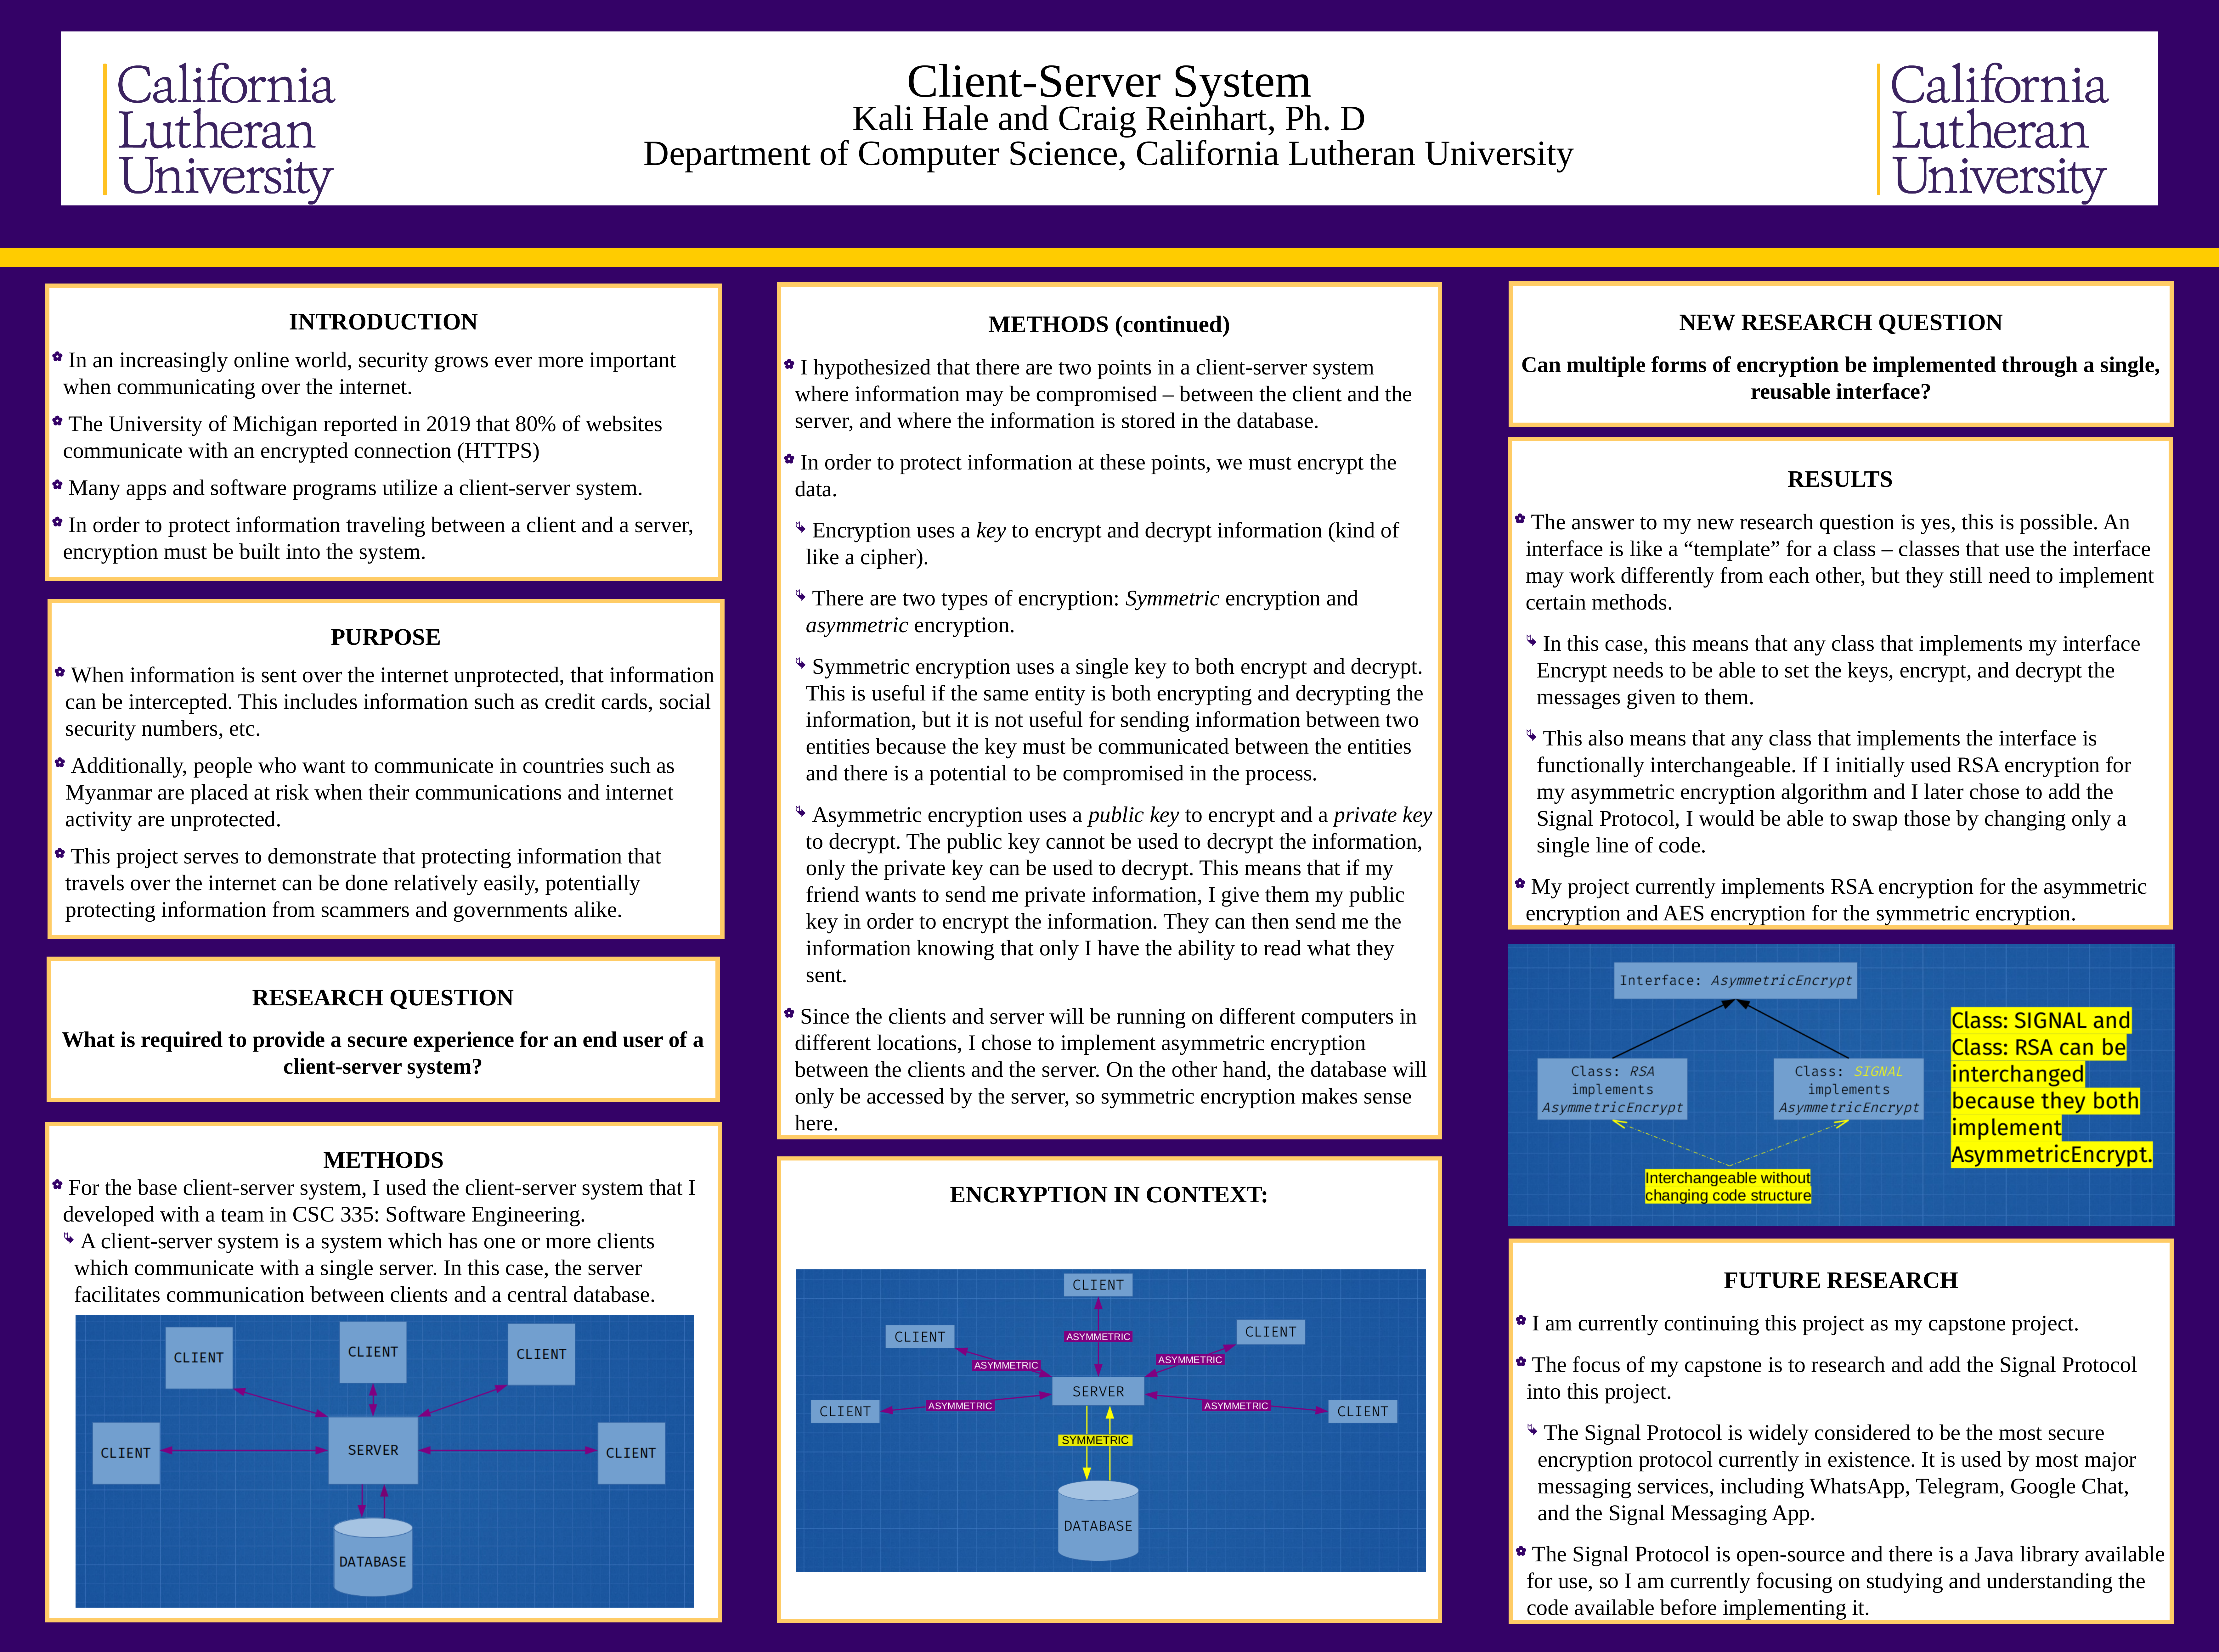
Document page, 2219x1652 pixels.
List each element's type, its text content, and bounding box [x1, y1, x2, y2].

picture [1508, 944, 2175, 1227]
text_box PURPOSE When information is sent over the internet unprotected, that information can be intercepted. This includes information such as credit cards, social security numbers, etc. Additionally, people who want to communicate in countries such as Myanmar are placed at risk when their communications and internet activity are unprotected. This project serves to demonstrate that protecting information that travels over the internet can be done relatively easily, potentially protecting information from scammers and governments alike. [49, 601, 723, 937]
text_box METHODS For the base client-server system, I used the client-server system that I developed with a team in CSC 335: Software Engineering. A client-server system is a system which has one or more clients which communicate with a single server. In this case, the server facilitates communication between clients and a central database. [47, 1124, 720, 1620]
text_box METHODS (continued) I hypothesized that there are two points in a client-server system where information may be compromised – between the client and the server, and where the information is stored in the database. In order to protect information at these points, we must encrypt the data. Encryption uses a key to encrypt and decrypt information (kind of like a cipher). There are two types of encryption: Symmetric encryption and asymmetric encryption. Symmetric encryption uses a single key to both encrypt and decrypt. This is useful if the same entity is both encrypting and decrypting the information, but it is not useful for sending information between two entities because the key must be communicated between the entities and there is a potential to be compromised in the process. Asymmetric encryption uses a public key to encrypt and a private key to decrypt. The public key cannot be used to decrypt the information, only the private key can be used to decrypt. This means that if my friend wants to send me private information, I give them my public key in order to encrypt the information. They can then send me the information knowing that only I have the ability to read what they sent. Since the clients and server will be running on different computers in different locations, I chose to implement asymmetric encryption between the clients and the server. On the other hand, the database will only be accessed by the server, so symmetric encryption makes sense here. [779, 284, 1440, 1138]
picture [76, 1315, 694, 1608]
text_box NEW RESEARCH QUESTION Can multiple forms of encryption be implemented through a single, reusable interface? [1511, 284, 2172, 425]
text_box RESULTS The answer to my new research question is yes, this is possible. An interface is like a “template” for a class – classes that use the interface may work differently from each other, but they still need to implement certain methods. In this case, this means that any class that implements my interface Encrypt needs to be able to set the keys, encrypt, and decrypt the messages given to them. This also means that any class that implements the interface is functionally interchangeable. If I initially used RSA encryption for my asymmetric encryption algorithm and I later chose to add the Signal Protocol, I would be able to swap those by changing only a single line of code. My project currently implements RSA encryption for the asymmetric encryption and AES encryption for the symmetric encryption. [1510, 439, 2171, 928]
text_box RESEARCH QUESTION What is required to provide a secure experience for an end user of a client-server system? [49, 958, 718, 1100]
text_box ENCRYPTION IN CONTEXT: [779, 1158, 1440, 1621]
text_box FUTURE RESEARCH I am currently continuing this project as my capstone project. The focus of my capstone is to research and add the Signal Protocol into this project. The Signal Protocol is widely considered to be the most secure encryption protocol currently in existence. It is used by most major messaging services, including WhatsApp, Telegram, Google Chat, and the Signal Messaging App. The Signal Protocol is open-source and there is a Java library available for use, so I am currently focusing on studying and understanding the code available before implementing it. [1510, 1240, 2172, 1622]
text_box Client-Server System Kali Hale and Craig Reinhart, Ph. D Department of Computer Science, California Lutheran University [61, 31, 2158, 205]
picture [103, 63, 336, 205]
picture [1877, 63, 2109, 205]
picture [796, 1269, 1426, 1572]
text_box INTRODUCTION In an increasingly online world, security grows ever more important when communicating over the internet. The University of Michigan reported in 2019 that 80% of websites communicate with an encrypted connection (HTTPS) Many apps and software programs utilize a client-server system. In order to protect information traveling between a client and a server, encryption must be built into the system. [47, 286, 720, 579]
